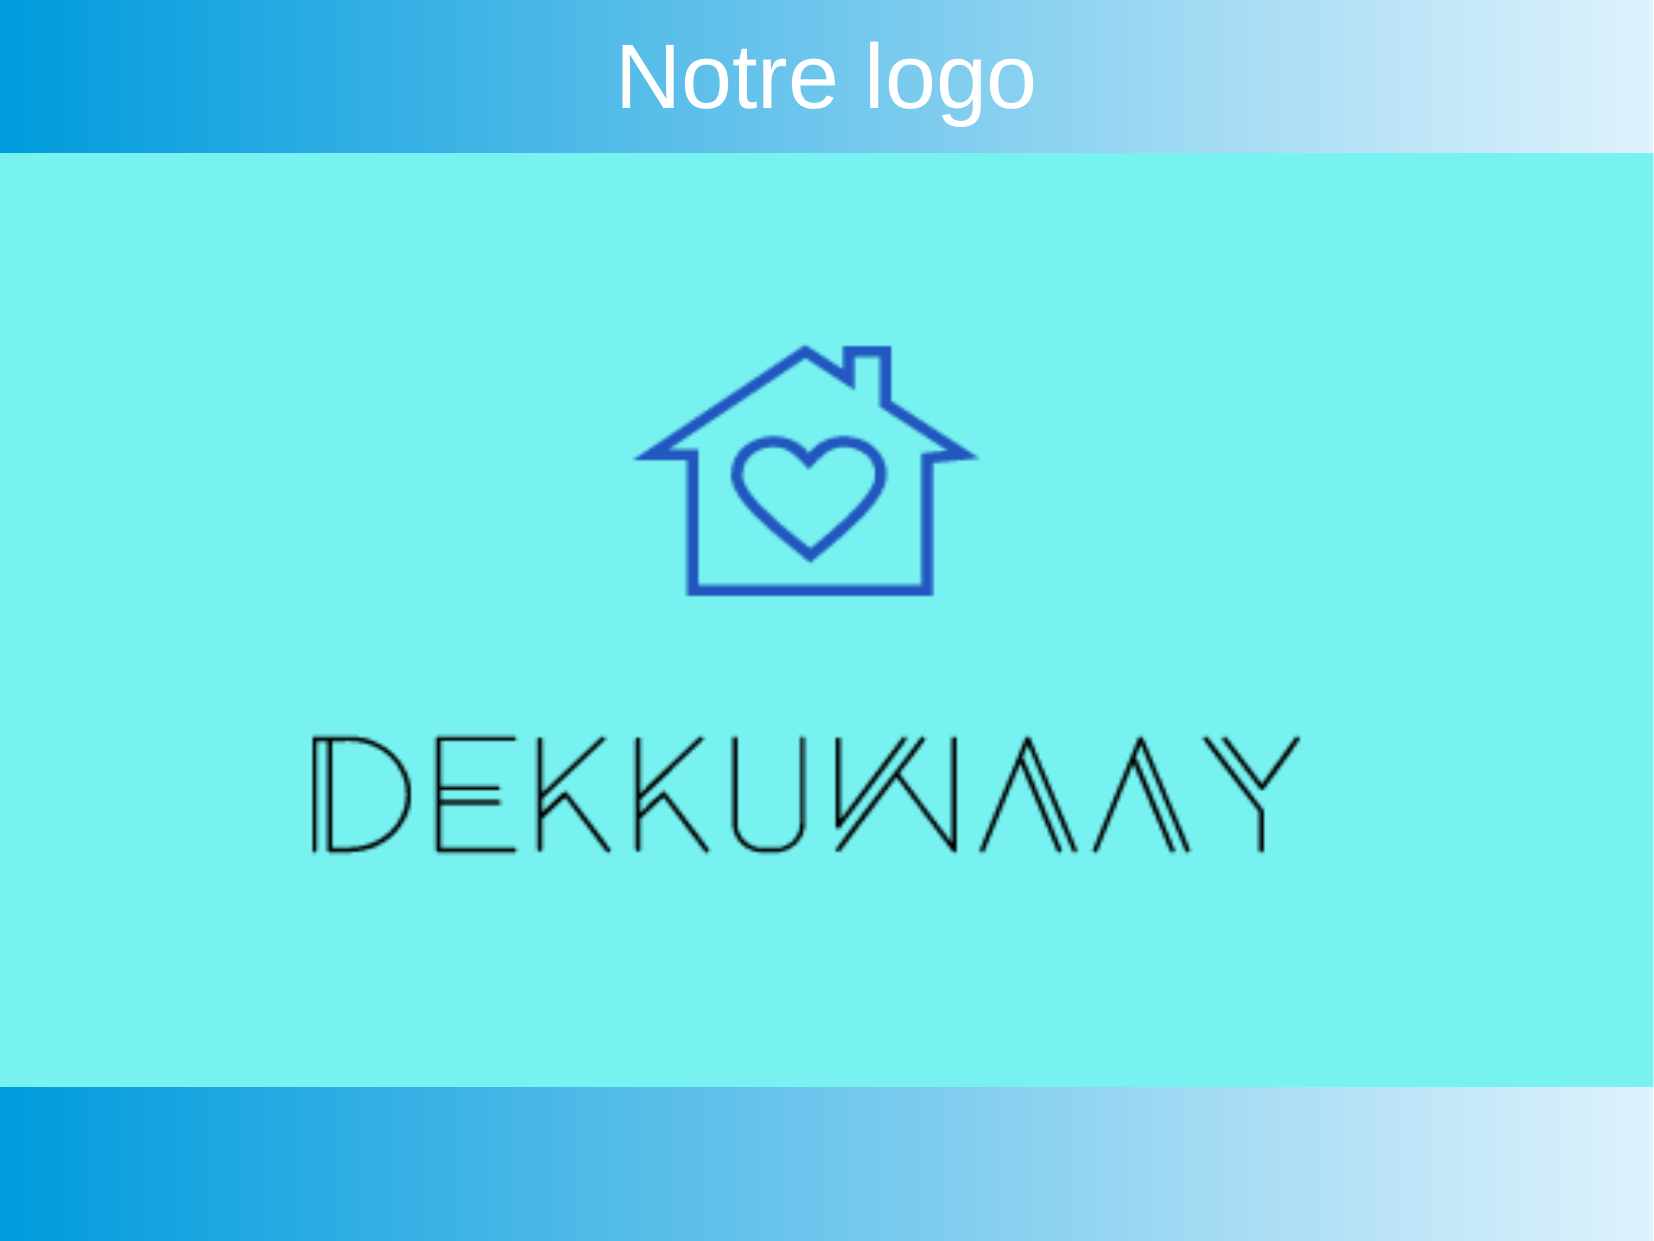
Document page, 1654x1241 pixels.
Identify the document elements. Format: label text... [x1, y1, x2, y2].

title Notre logo [0, 0, 1654, 153]
picture [0, 153, 1654, 1241]
